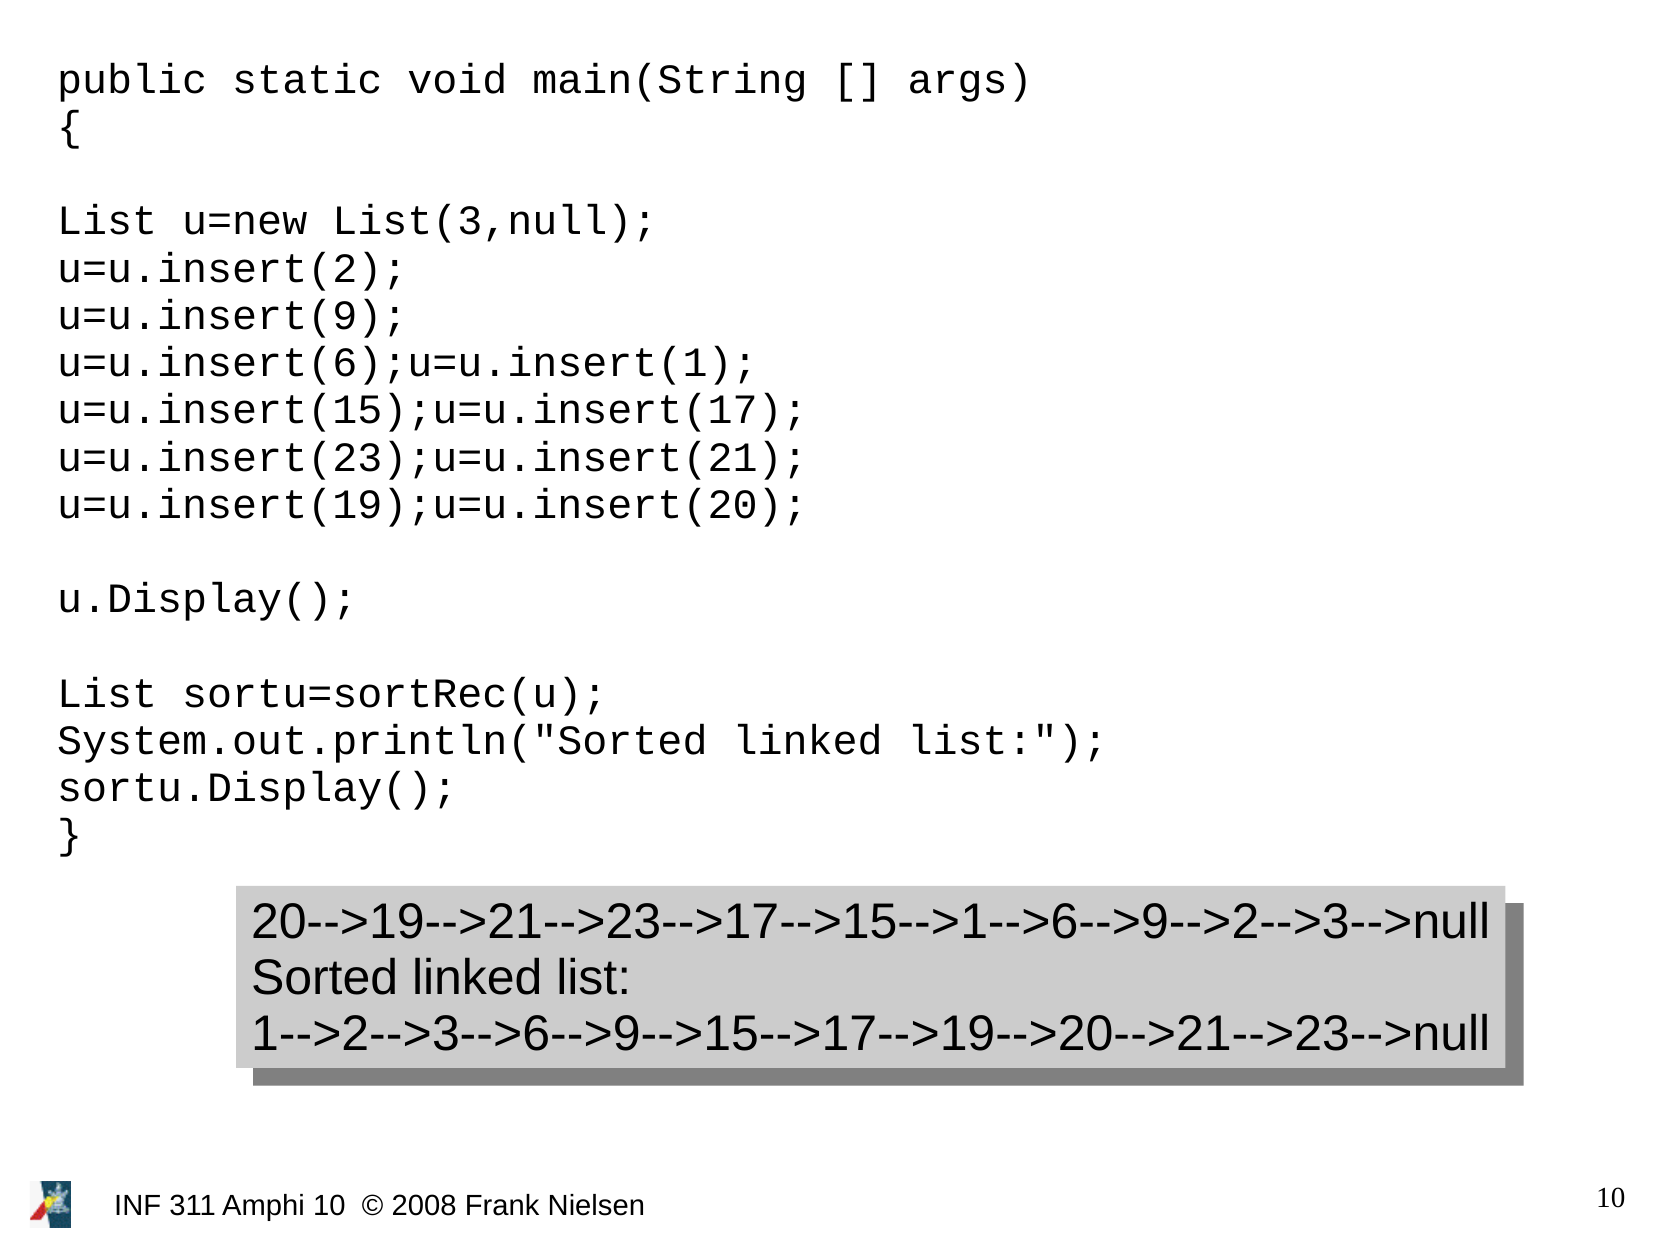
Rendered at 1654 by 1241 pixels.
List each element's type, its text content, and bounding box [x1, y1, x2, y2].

text_box public static void main(String [] args) { List u=new List(3,null); u=u.insert(2); u=u.insert(9); u=u.insert(6);u=u.insert(1); u=u.insert(15);u=u.insert(17); u=u.insert(23);u=u.insert(21); u=u.insert(19);u=u.insert(20); u.Display(); List sortu=sortRec(u); System.out.println("Sorted linked list:"); sortu.Display(); } [42, 50, 1123, 827]
picture [29, 1181, 71, 1228]
text_box 20-->19-->21-->23-->17-->15-->1-->6-->9-->2-->3-->null Sorted linked list: 1-->2-->3-->6-->9-->15-->17-->19-->20-->21-->23-->null [236, 885, 1506, 1068]
